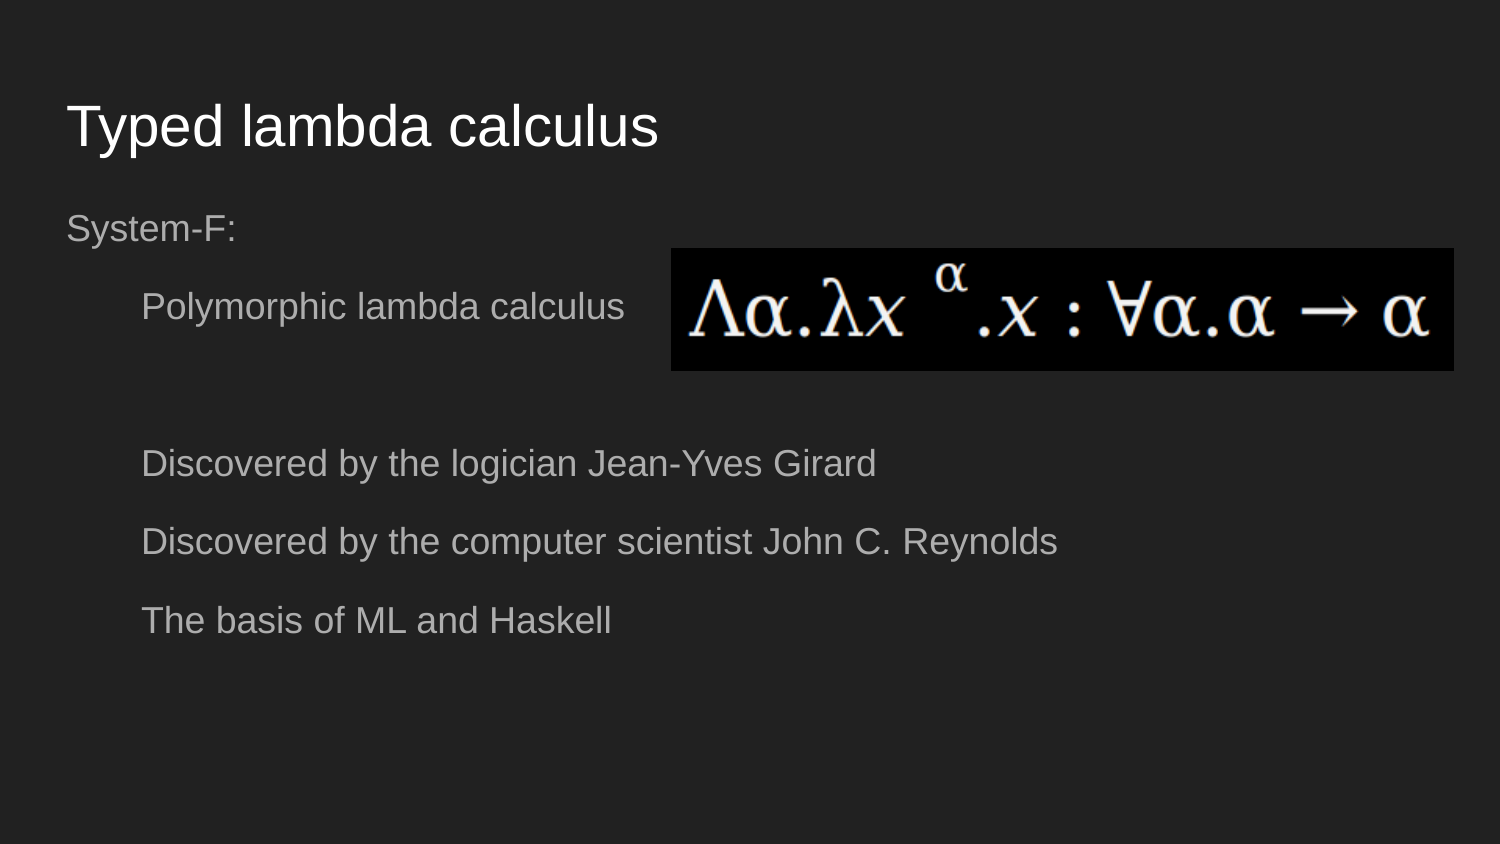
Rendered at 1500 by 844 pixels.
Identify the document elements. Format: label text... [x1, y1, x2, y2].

picture [671, 248, 1454, 371]
list System-F: Polymorphic lambda calculus Discovered by the logician Jean-Yves Girard Discovered by the computer scientist John C. Reynolds The basis of ML and Haskell [51, 189, 1449, 750]
title Typed lambda calculus [51, 72, 1449, 167]
